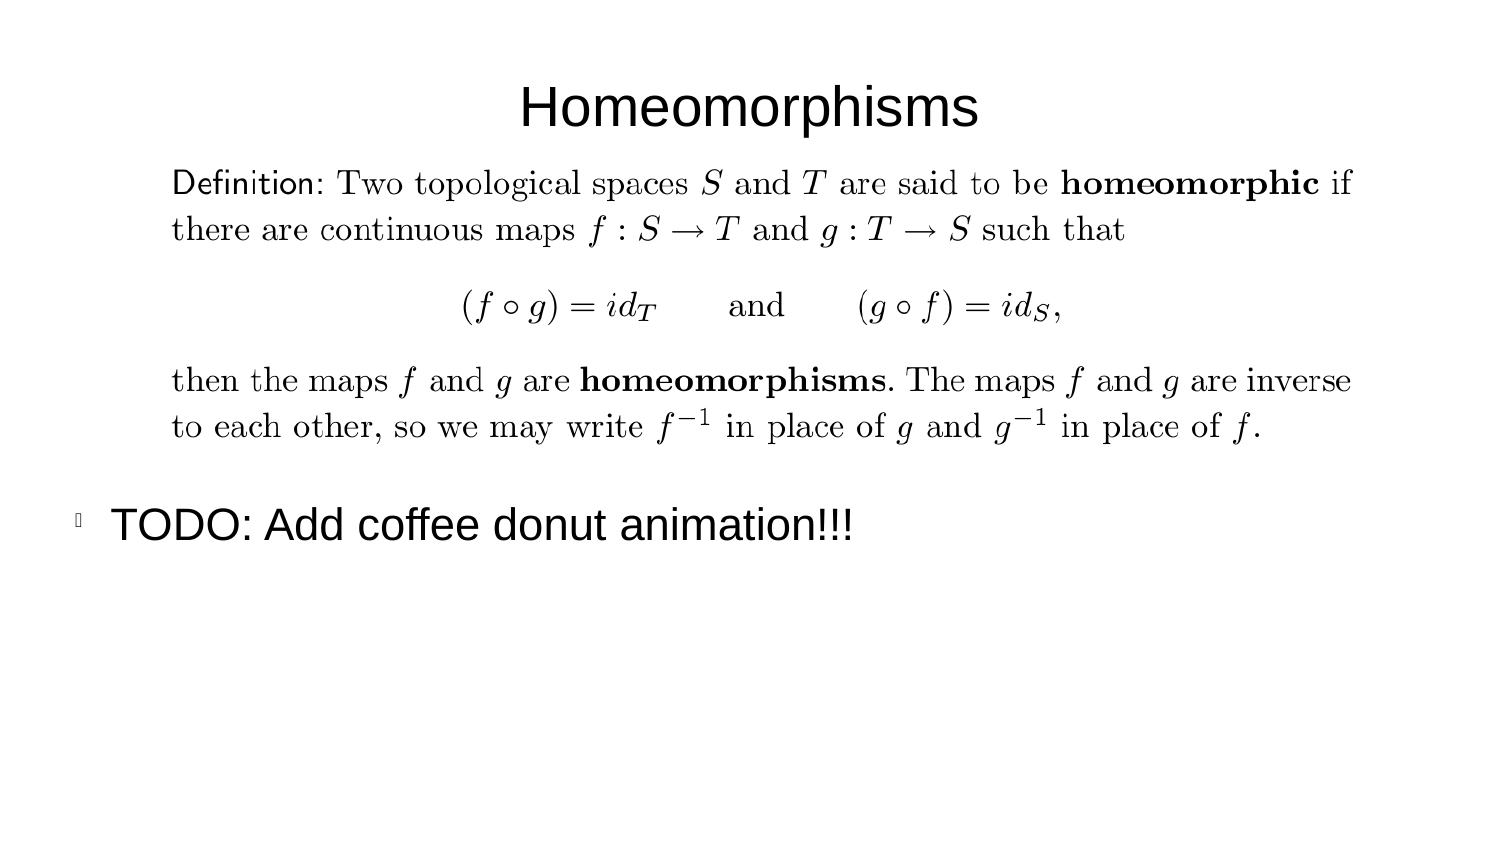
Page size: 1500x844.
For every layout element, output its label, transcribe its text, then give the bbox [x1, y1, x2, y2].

picture [165, 163, 1357, 450]
text_box Homeomorphisms [75, 33, 1425, 175]
text_box TODO: Add coffee donut animation!!! [75, 495, 1425, 687]
